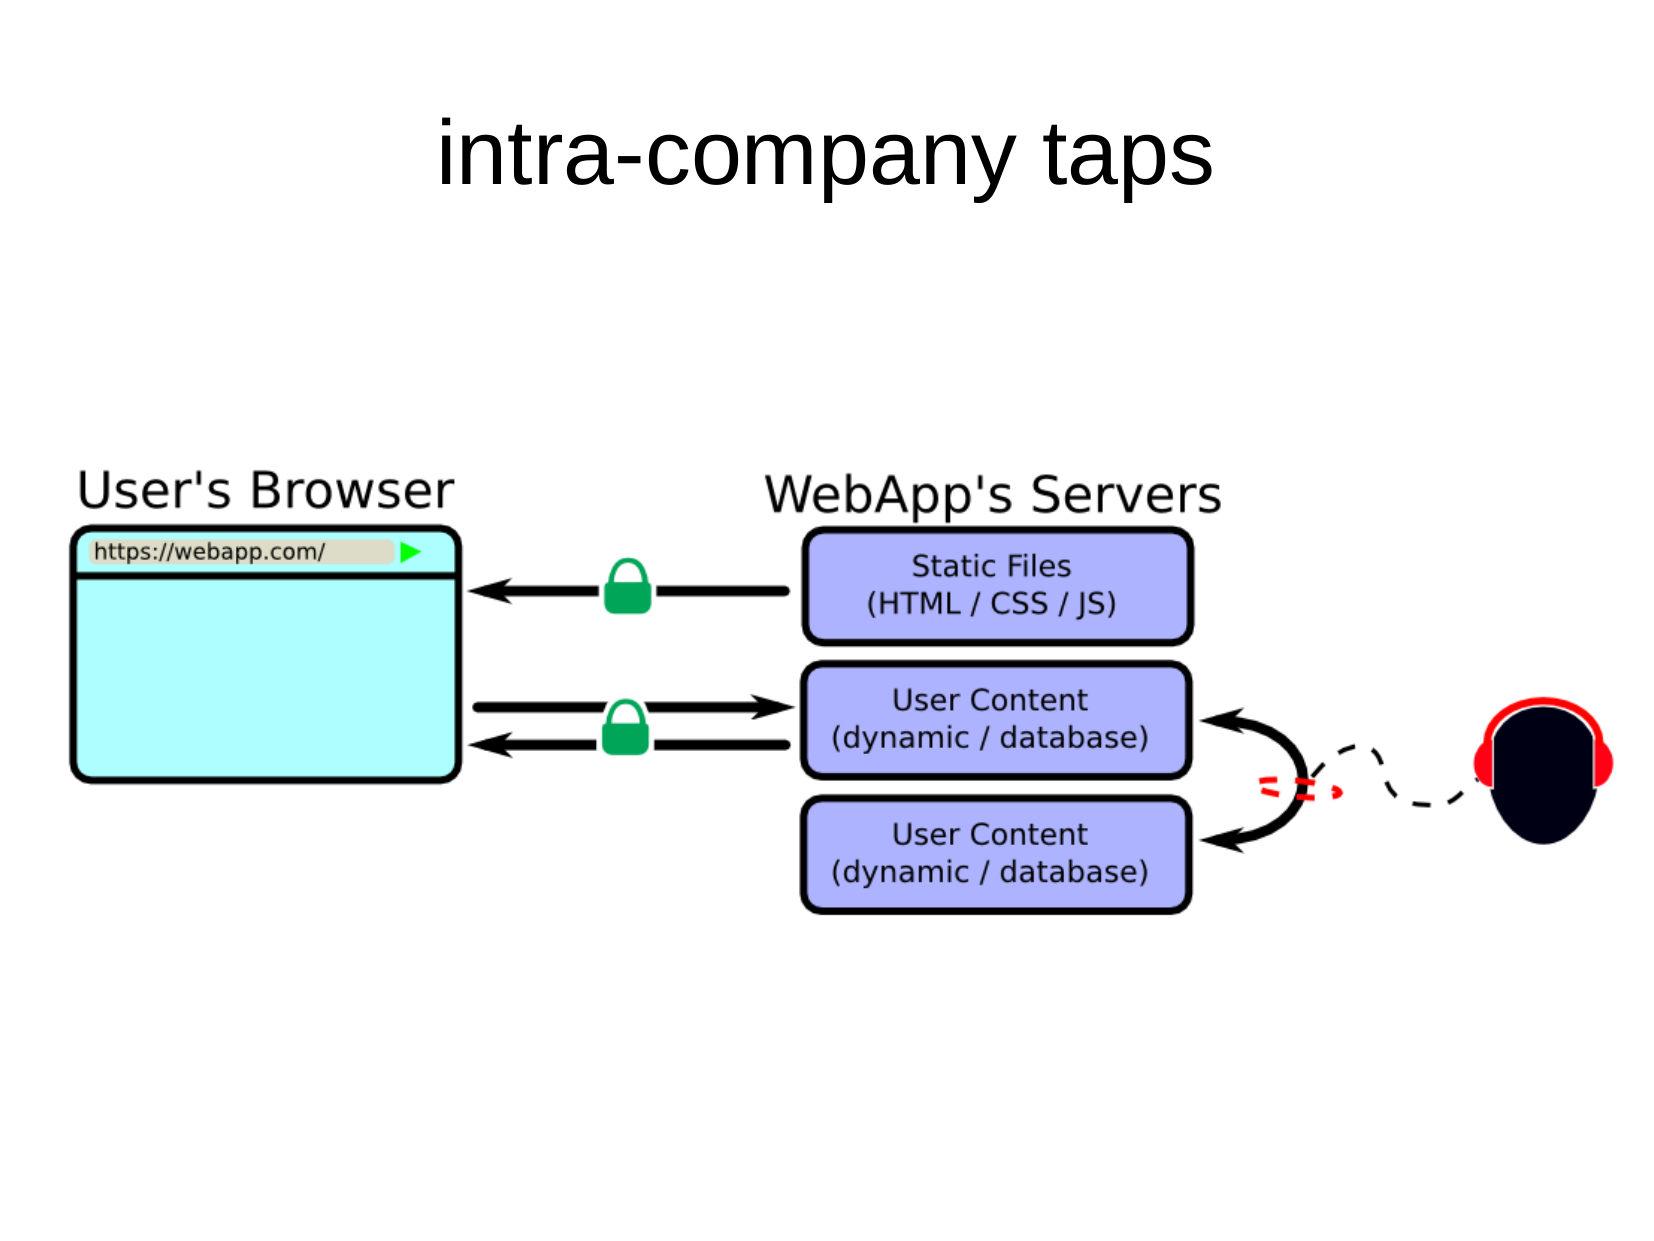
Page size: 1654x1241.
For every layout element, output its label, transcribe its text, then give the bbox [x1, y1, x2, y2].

picture [2, 433, 1654, 951]
title intra-company taps [82, 49, 1571, 257]
